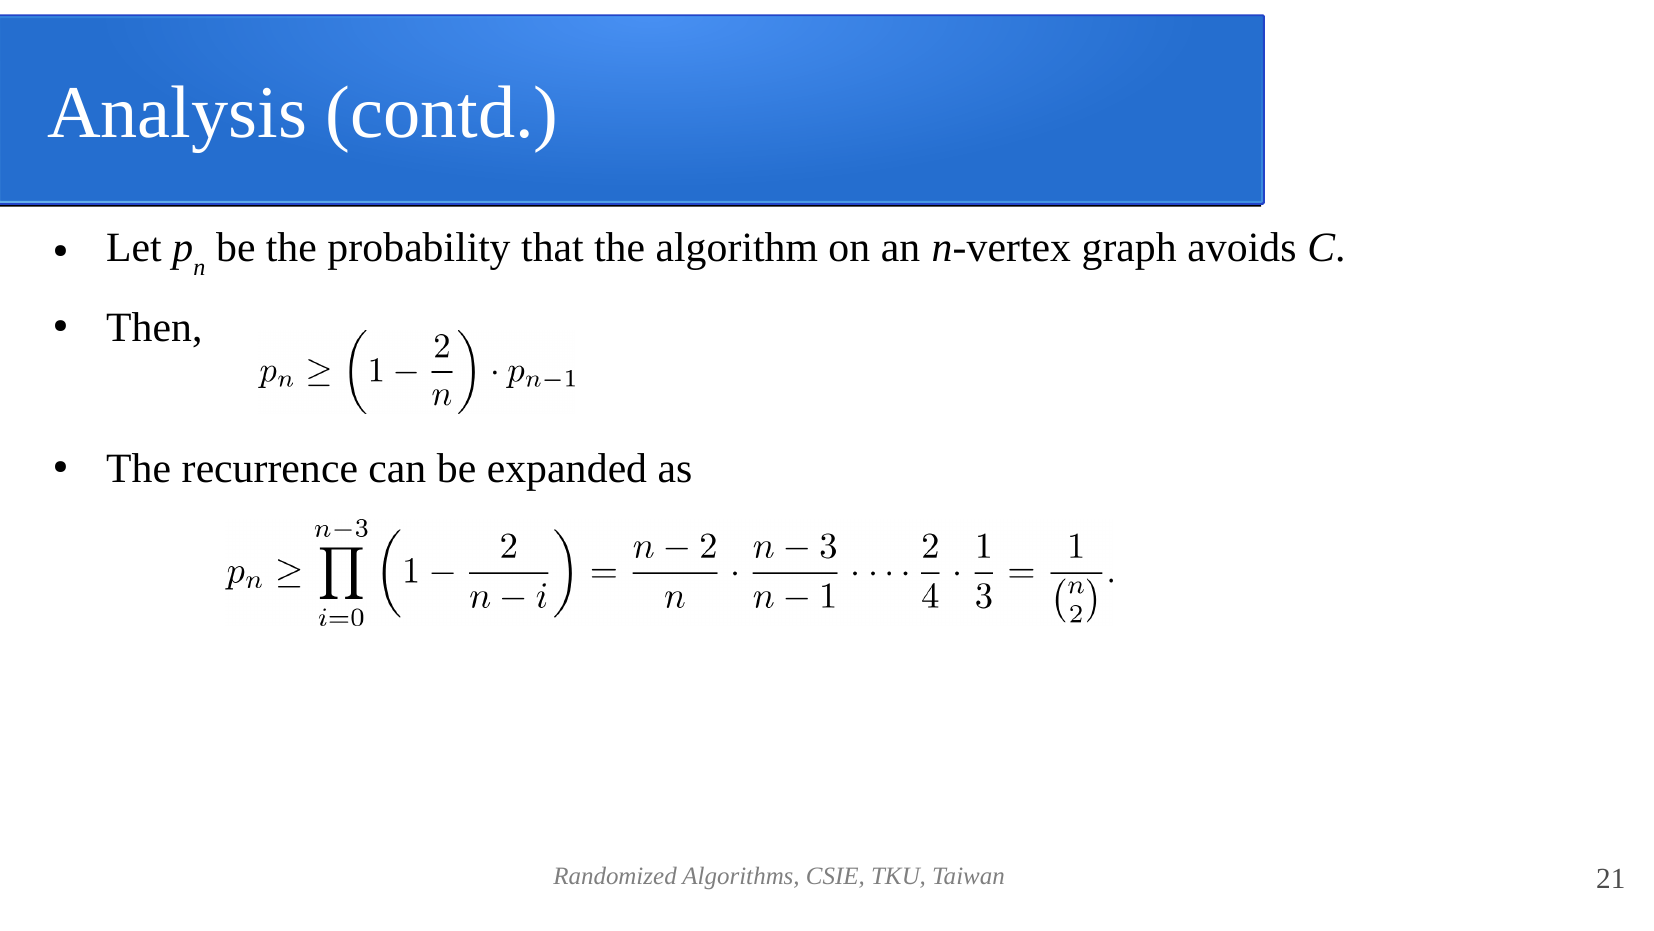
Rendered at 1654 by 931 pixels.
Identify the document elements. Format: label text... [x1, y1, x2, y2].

list Let pn be the probability that the algorithm on an n-vertex graph avoids C. Then, The recurrence can be expanded as [35, 224, 1524, 764]
title Analysis (contd.) [47, 35, 1199, 189]
picture [258, 330, 575, 414]
picture [225, 519, 1113, 626]
